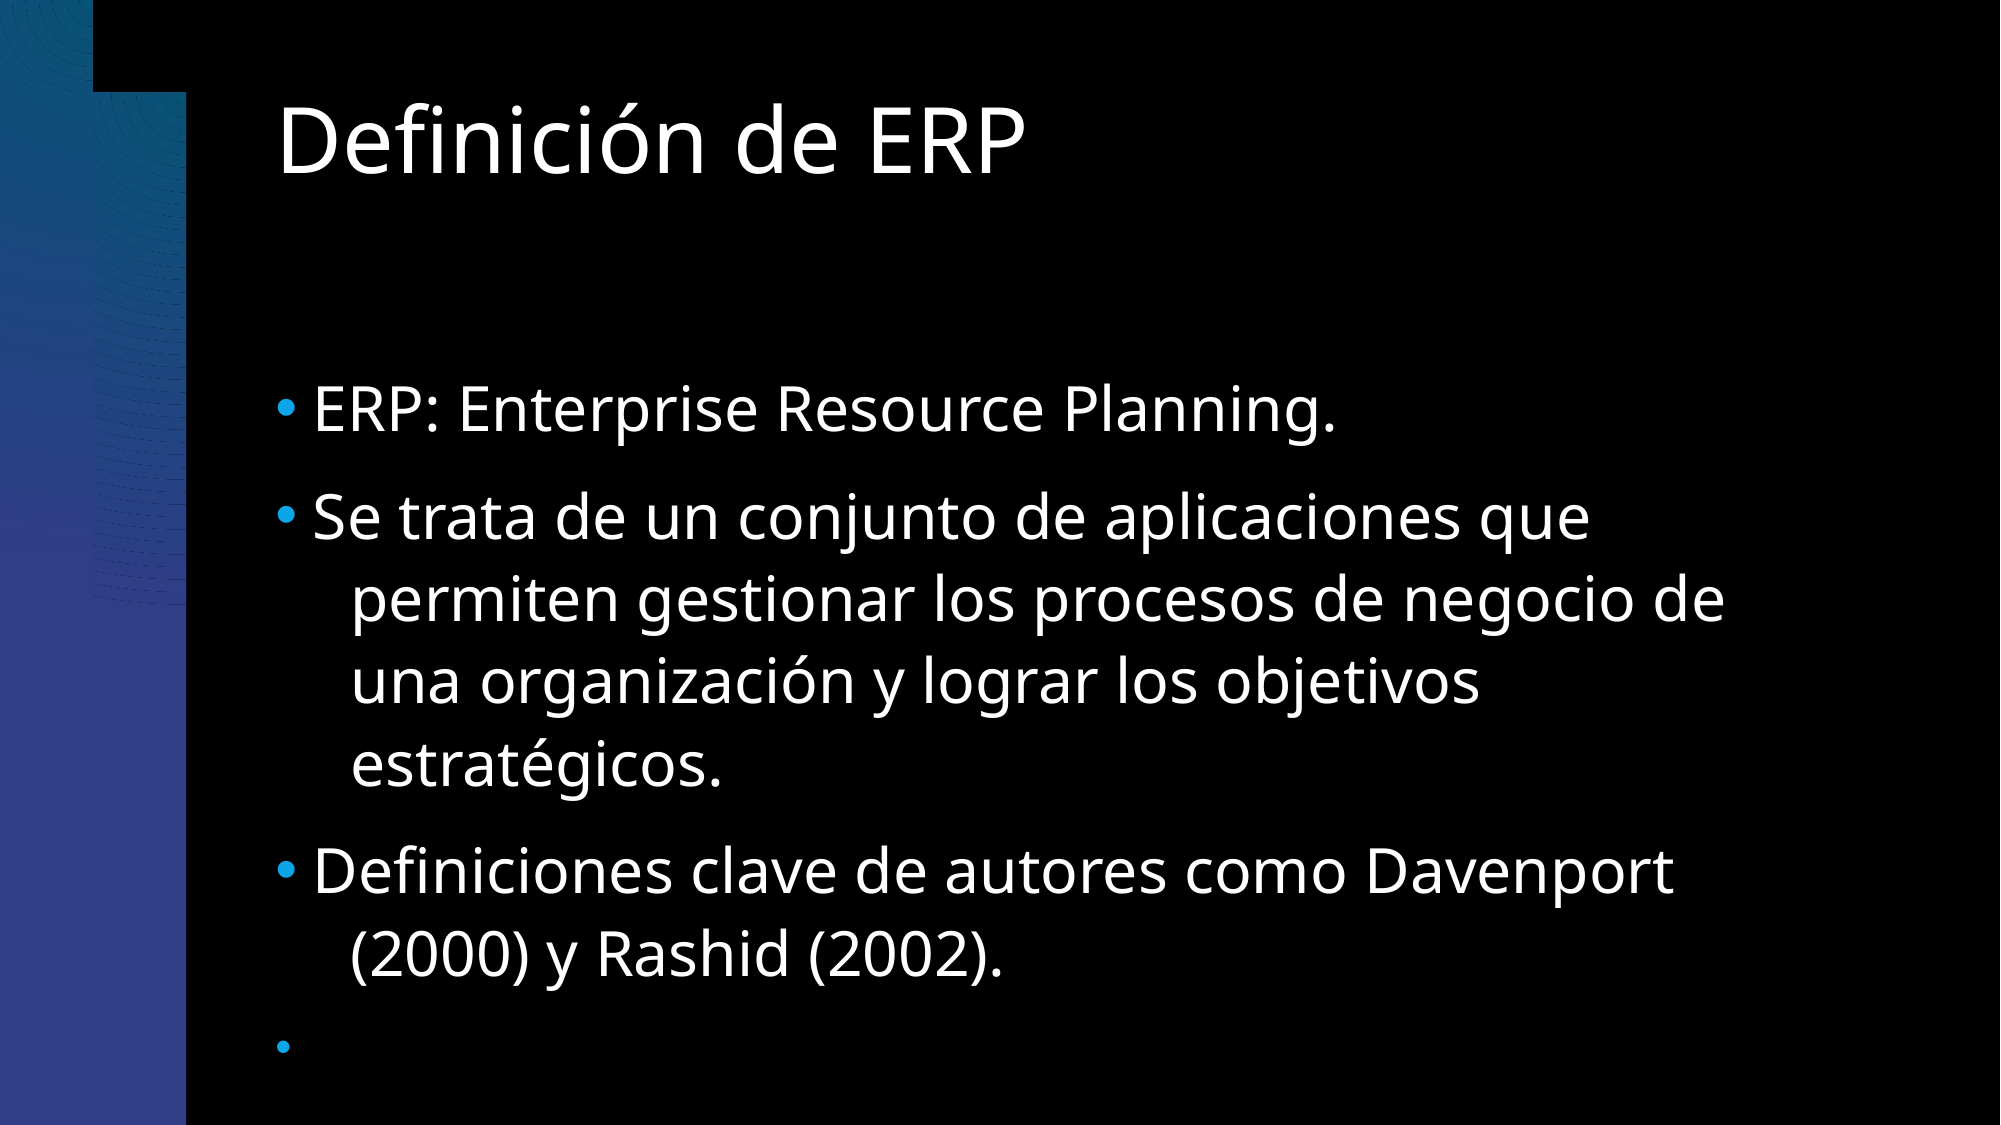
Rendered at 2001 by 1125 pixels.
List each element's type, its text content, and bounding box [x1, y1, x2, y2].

list ERP: Enterprise Resource Planning. Se trata de un conjunto de aplicaciones que permiten gestionar los procesos de negocio de una organización y lograr los objetivos estratégicos. Definiciones clave de autores como Davenport (2000) y Rashid (2002). [260, 354, 1817, 999]
title Definición de ERP [260, 74, 1817, 330]
